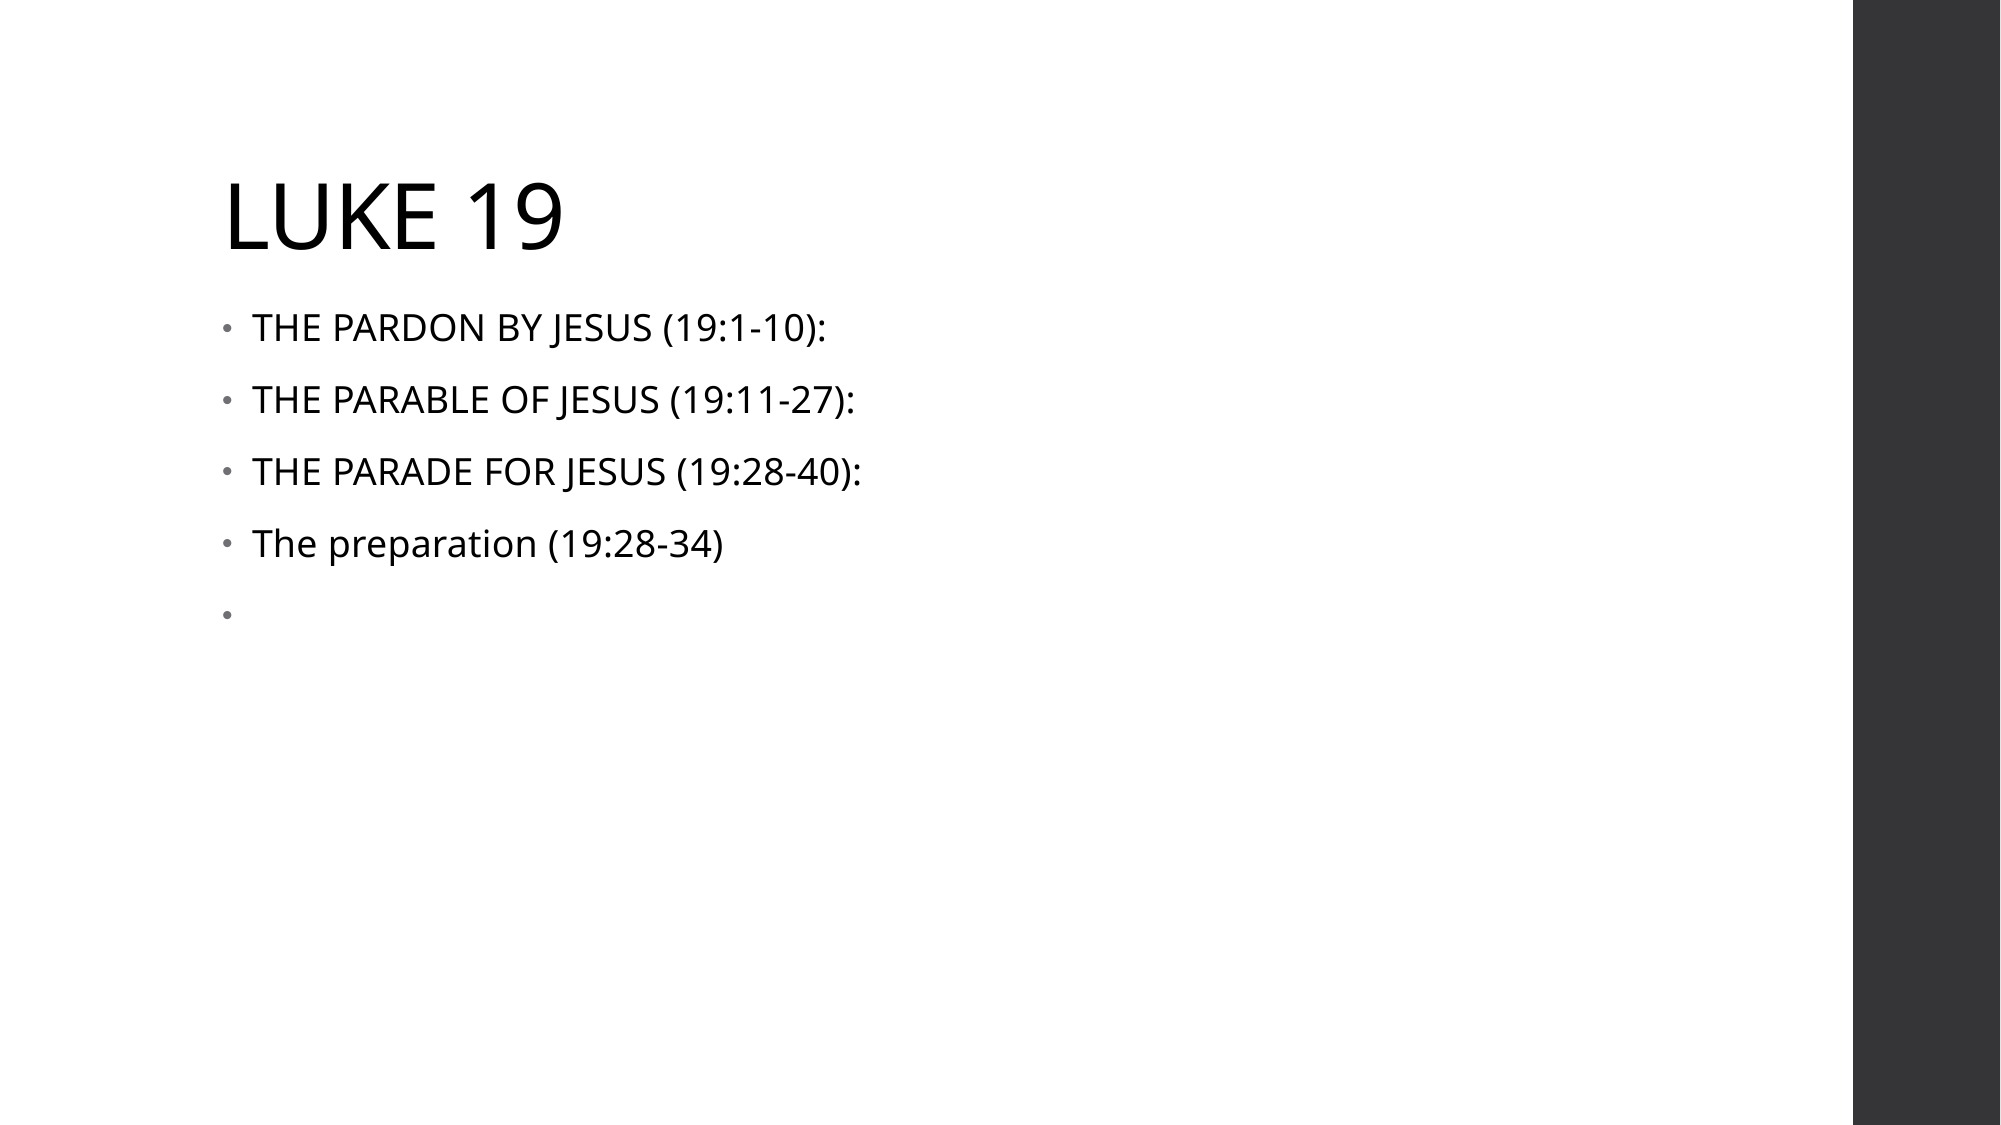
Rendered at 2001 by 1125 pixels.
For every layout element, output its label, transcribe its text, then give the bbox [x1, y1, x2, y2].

title LUKE 19 [206, 60, 1797, 278]
list THE PARDON BY JESUS (19:1-10): THE PARABLE OF JESUS (19:11-27): THE PARADE FOR JESUS (19:28-40): The preparation (19:28-34) [206, 299, 1617, 1014]
